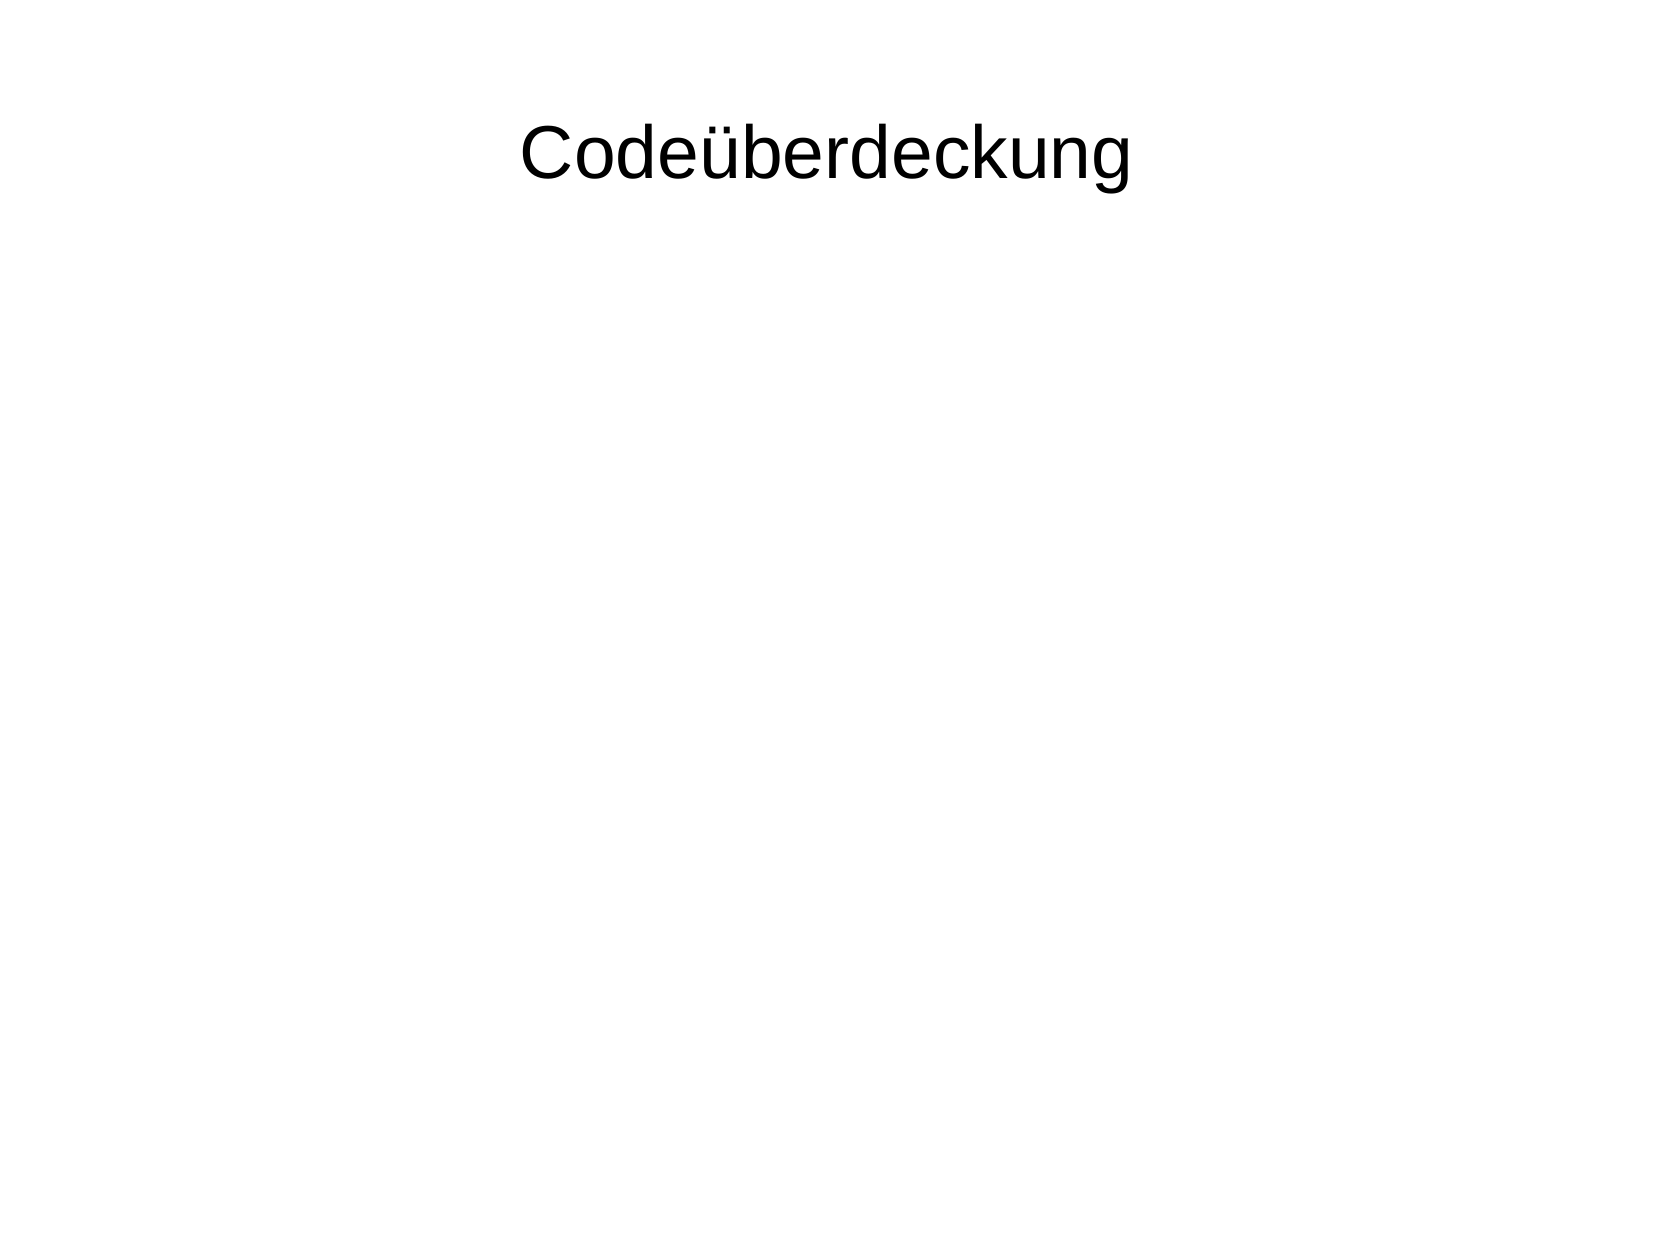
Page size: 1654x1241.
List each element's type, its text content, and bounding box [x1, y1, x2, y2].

title Codeüberdeckung [82, 49, 1571, 257]
